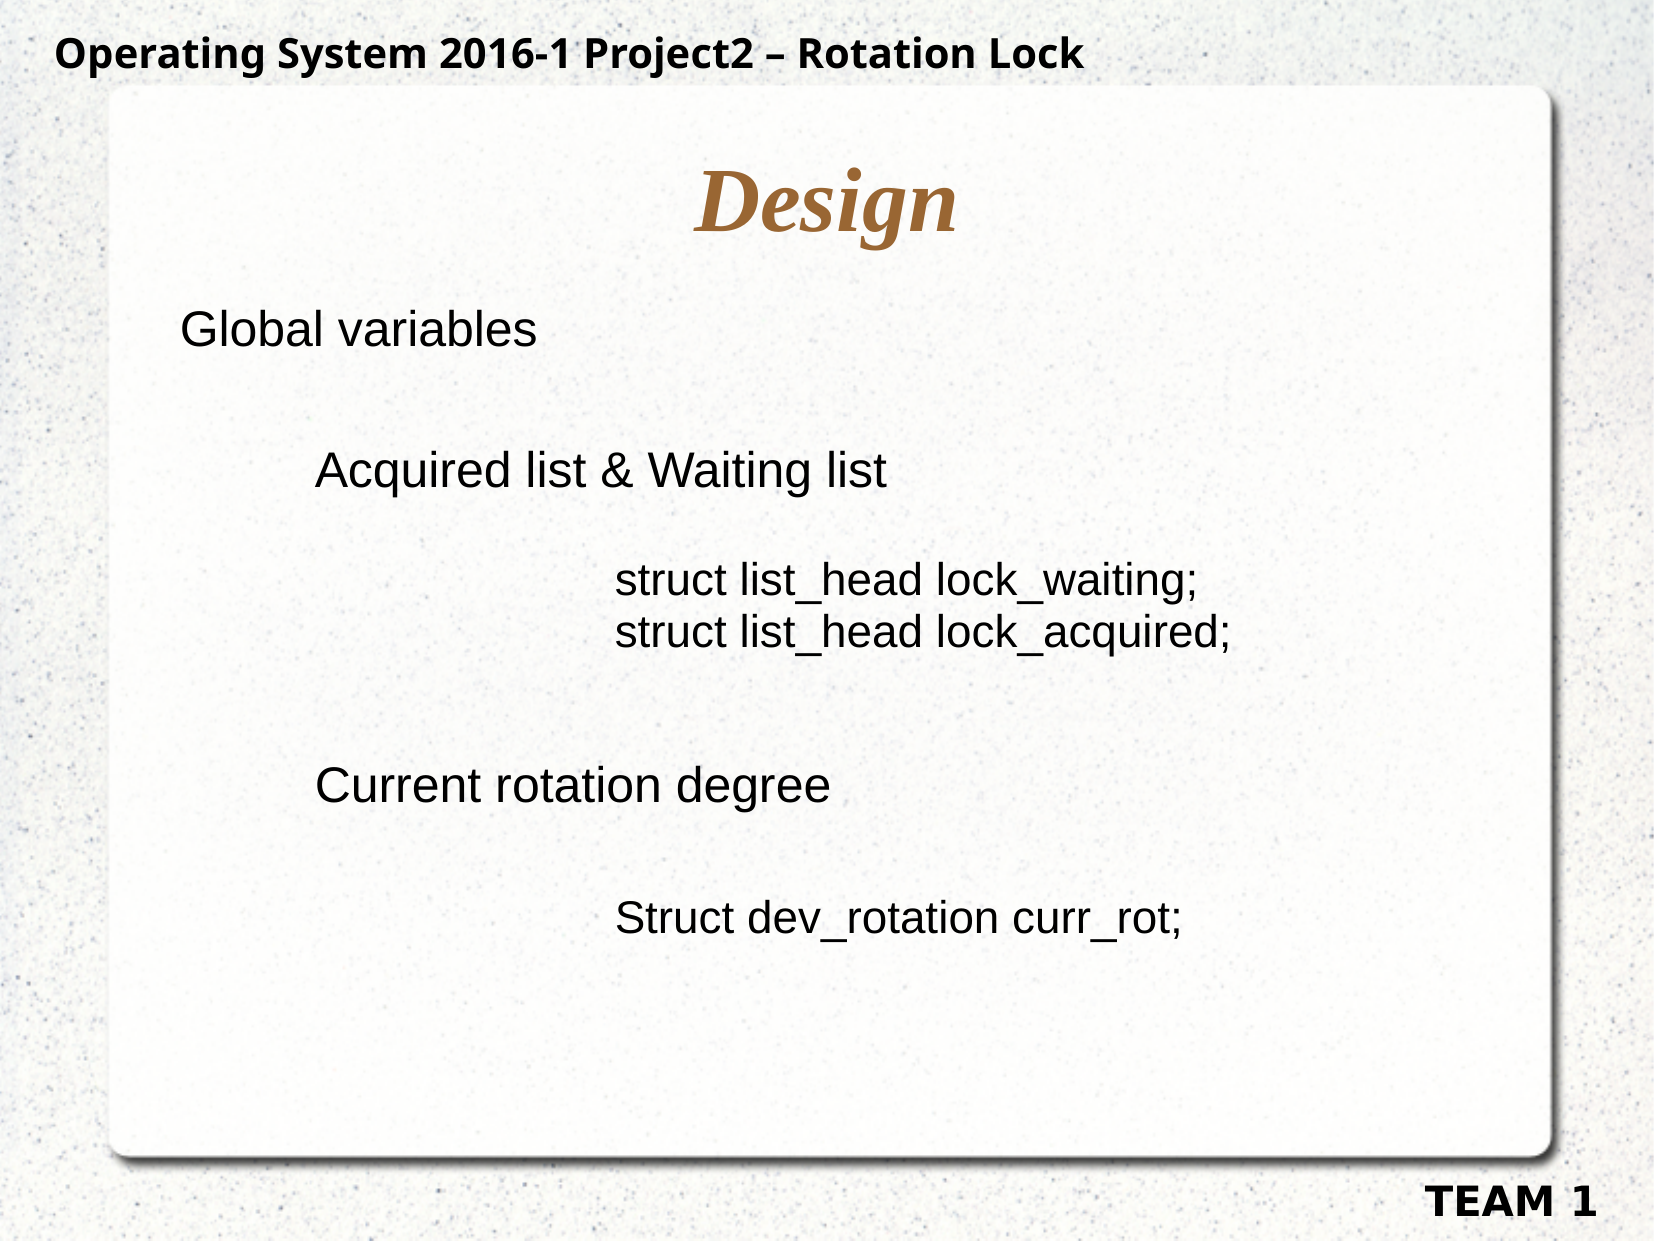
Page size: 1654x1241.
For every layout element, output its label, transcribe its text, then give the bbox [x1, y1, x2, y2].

text_box Global variables [165, 294, 856, 365]
text_box Current rotation degree [300, 750, 886, 821]
text_box struct list_head lock_waiting; struct list_head lock_acquired; [600, 546, 1321, 716]
text_box Acquired list & Waiting list [300, 435, 991, 521]
picture [0, 0, 1654, 1241]
text_box TEAM 1 [1410, 1170, 1651, 1234]
text_box Operating System 2016-1 Project2 – Rotation Lock [39, 16, 1195, 82]
title Design [118, 0, 1536, 490]
text_box Struct dev_rotation curr_rot; [600, 885, 1411, 952]
